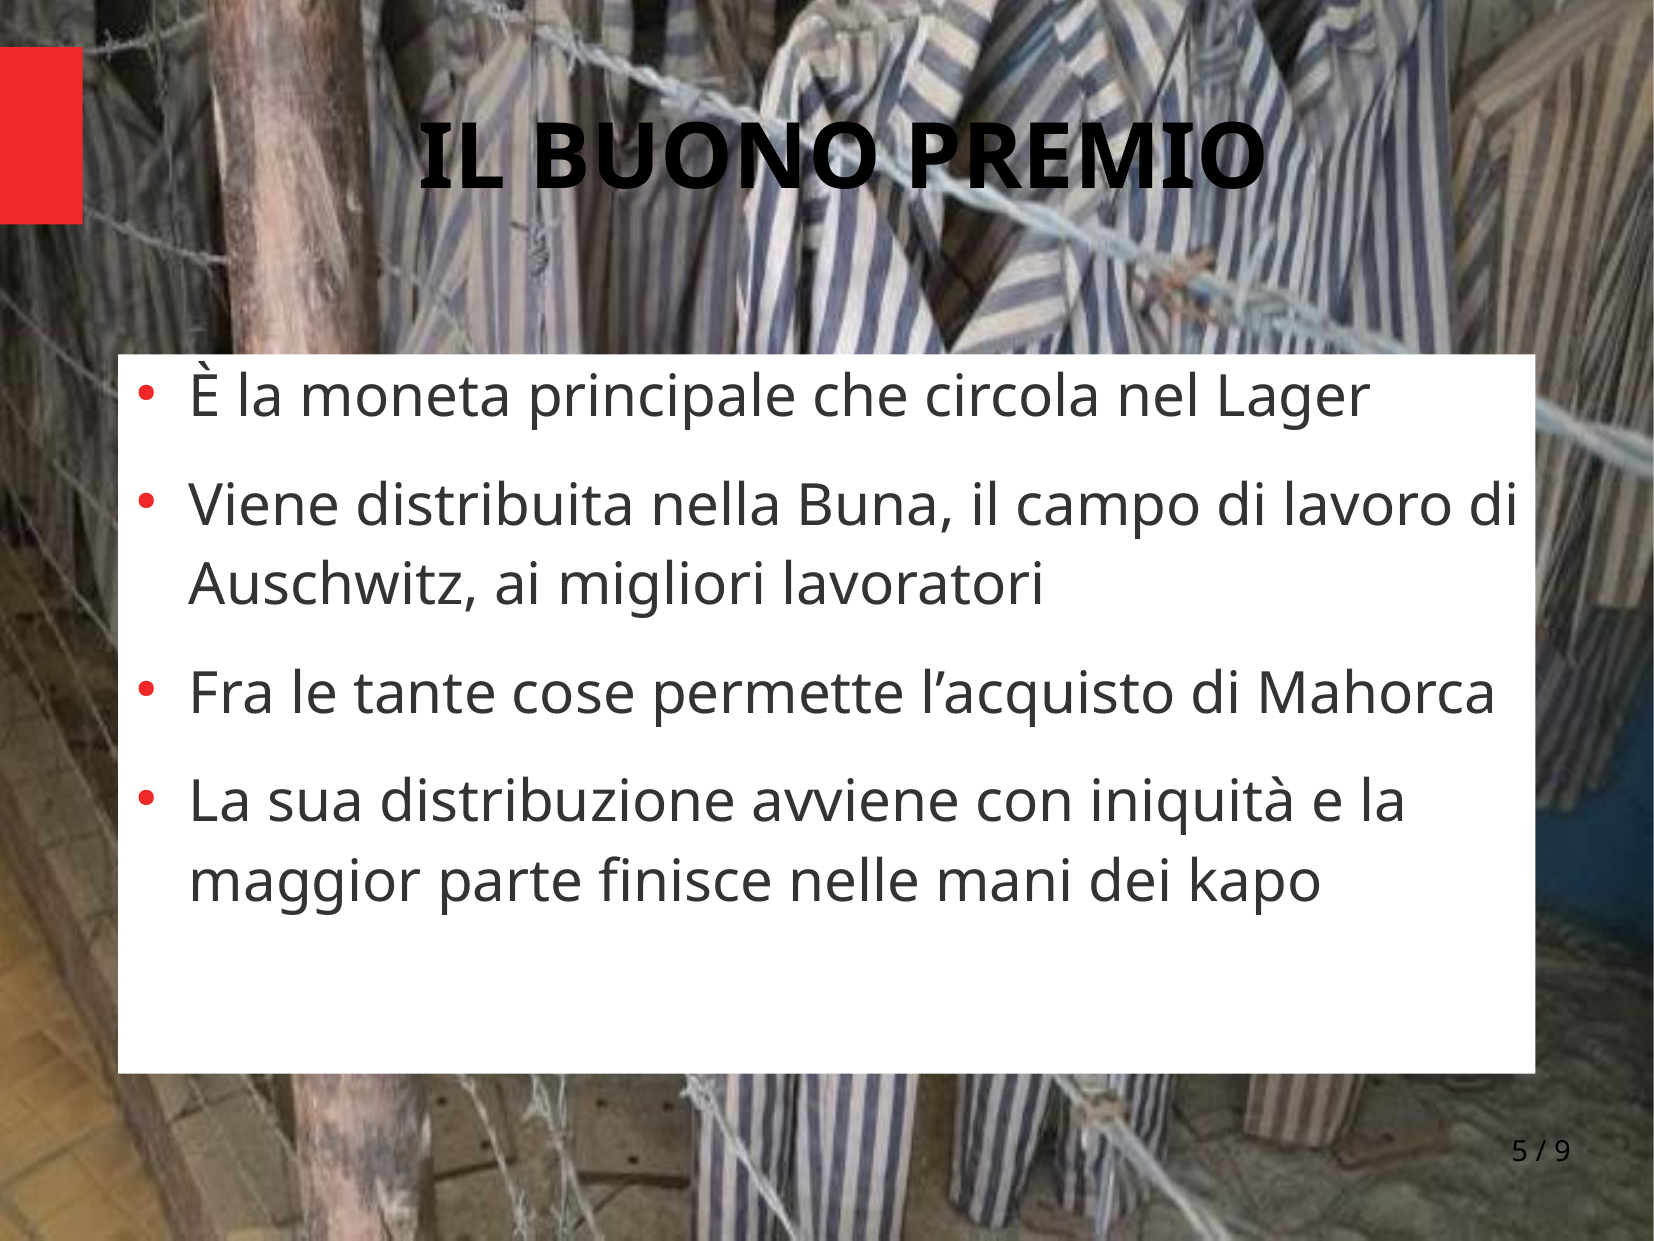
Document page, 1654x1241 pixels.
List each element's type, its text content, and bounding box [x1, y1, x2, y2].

picture [0, 0, 1654, 1241]
list È la moneta principale che circola nel Lager Viene distribuita nella Buna, il campo di lavoro di Auschwitz, ai migliori lavoratori Fra le tante cose permette l’acquisto di Mahorca La sua distribuzione avviene con iniquità e la maggior parte finisce nelle mani dei kapo [118, 354, 1536, 1074]
title IL BUONO PREMIO [118, 49, 1571, 257]
